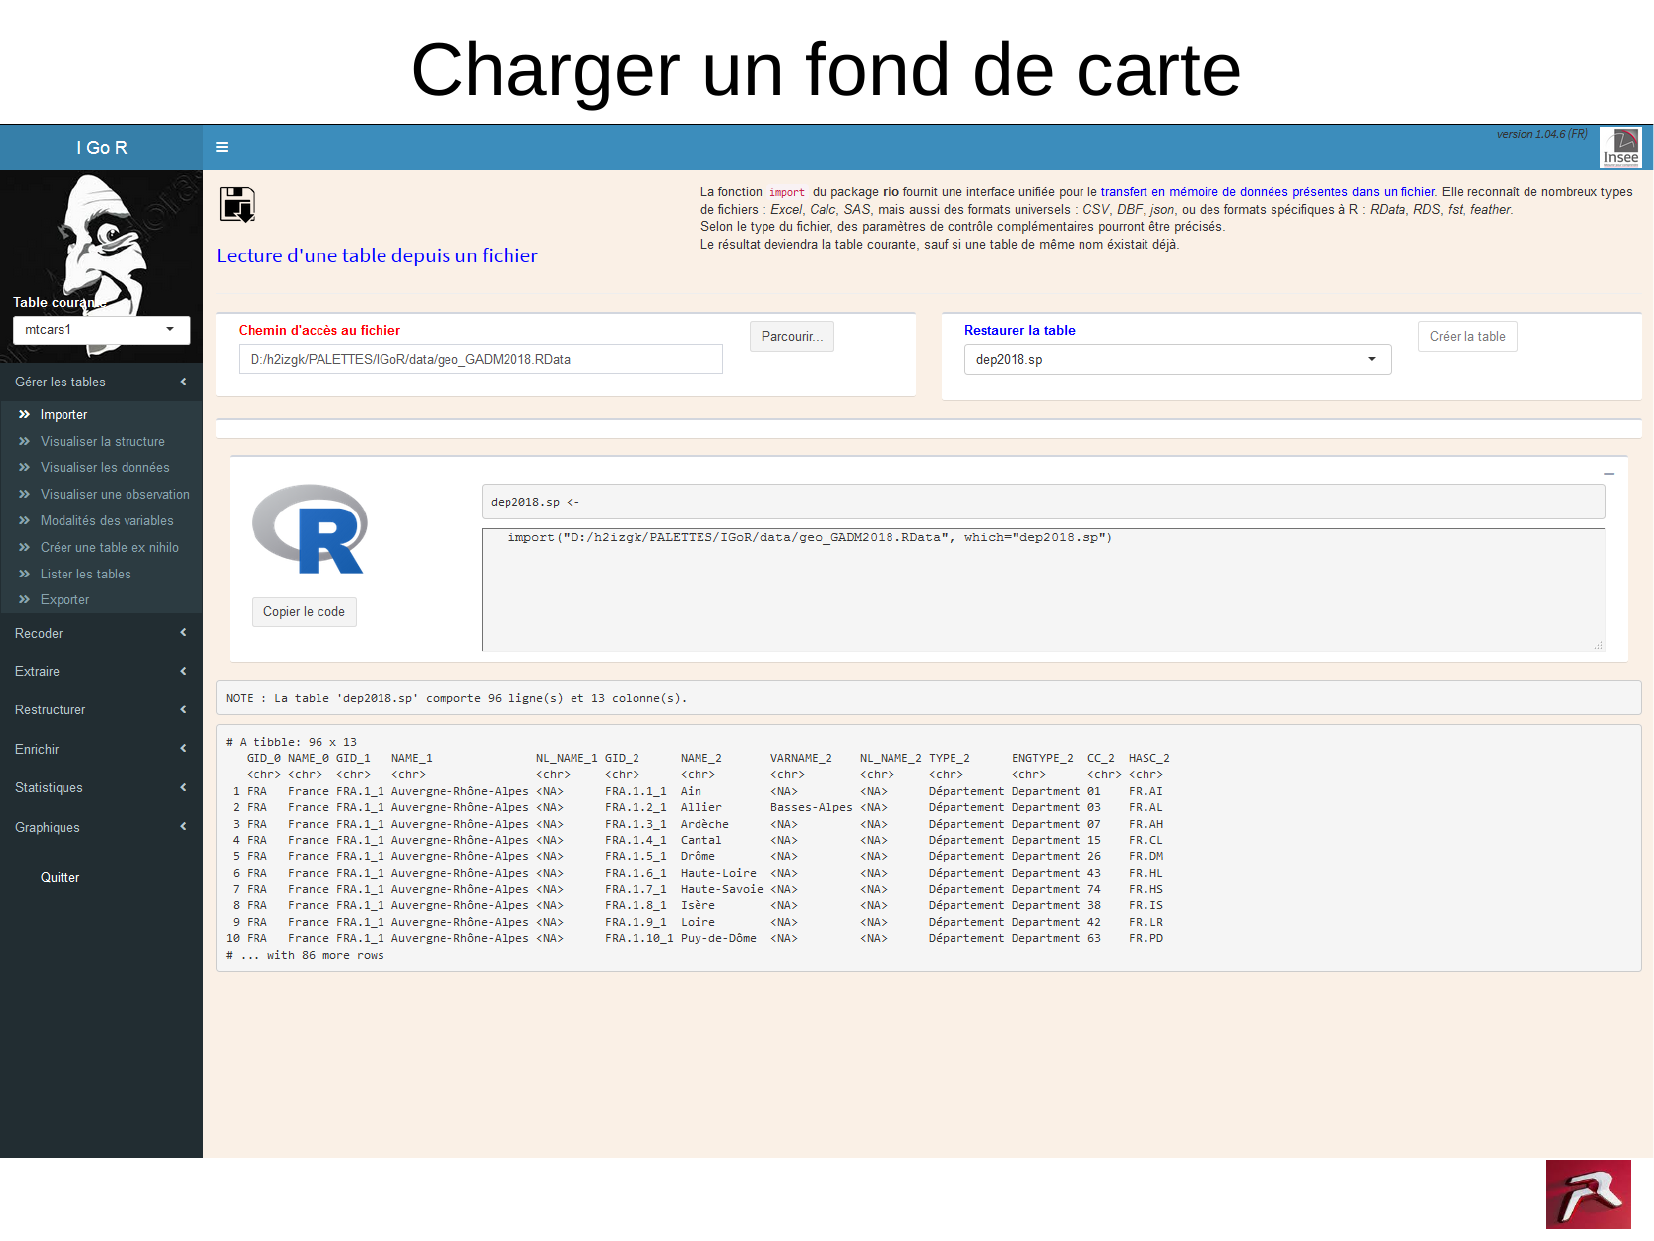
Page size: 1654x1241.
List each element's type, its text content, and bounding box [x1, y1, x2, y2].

picture [0, 124, 1654, 1158]
picture [1546, 1160, 1631, 1229]
title Charger un fond de carte [82, 27, 1571, 112]
